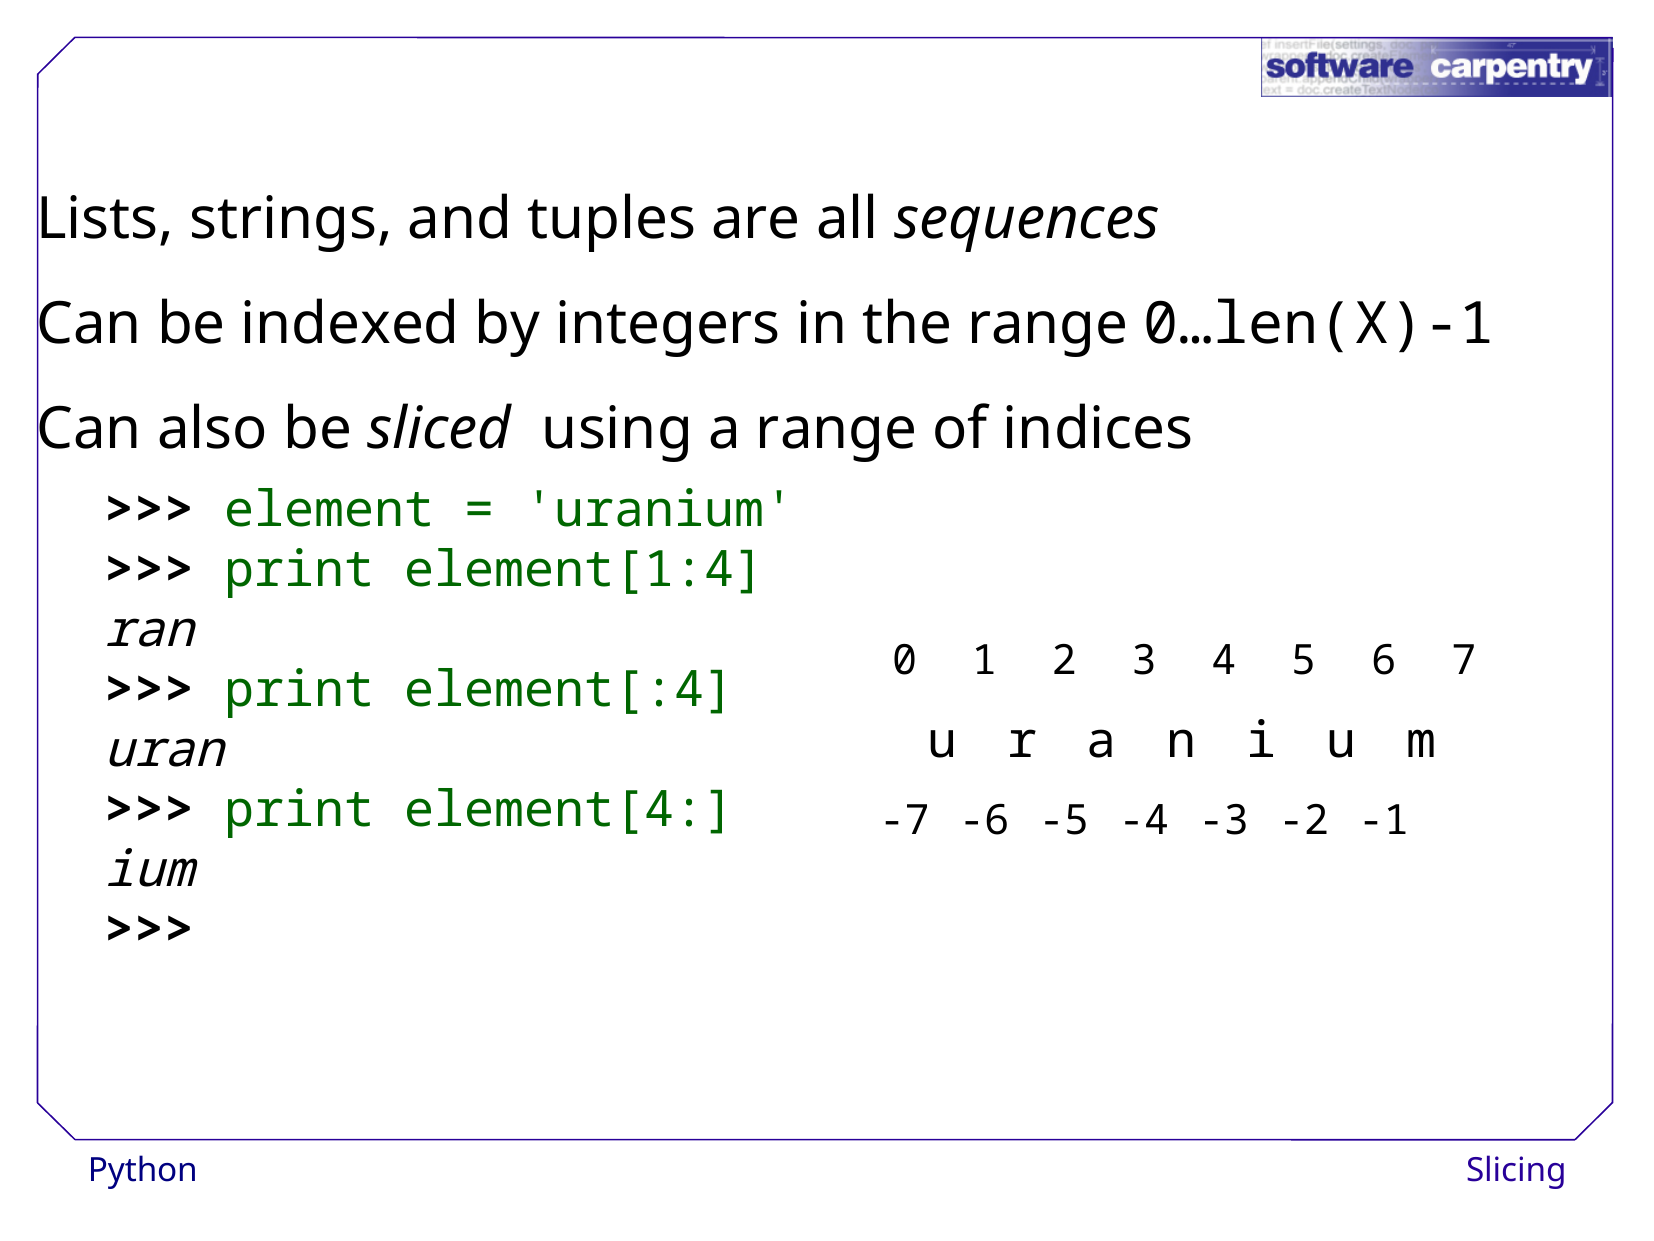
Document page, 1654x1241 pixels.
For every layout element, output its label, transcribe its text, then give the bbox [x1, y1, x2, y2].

table_header -5 [1024, 790, 1104, 866]
table_header i [1222, 705, 1302, 780]
table_header 2 [1024, 629, 1104, 705]
table_header u [1302, 705, 1382, 780]
text_box Lists, strings, and tuples are all sequences Can be indexed by integers in the range 0…len(X)-1 Can also be sliced using a range of indices [21, 138, 1654, 469]
table_header 3 [1104, 629, 1184, 705]
table_header 6 [1344, 629, 1424, 705]
text_box >>> element = 'uranium' >>> print element[1:4] ran >>> print element[:4] uran >>> print element[4:] ium >>> [89, 469, 827, 1103]
table_header 7 [1424, 629, 1504, 705]
table_header u [902, 705, 982, 780]
table_header -6 [945, 790, 1024, 866]
table_header 1 [945, 629, 1024, 705]
table_header m [1382, 705, 1461, 780]
picture [1261, 39, 1613, 97]
table_header r [982, 705, 1062, 780]
table_header a [1062, 705, 1142, 780]
table_header -7 [865, 790, 945, 866]
table_header -2 [1264, 790, 1344, 866]
table_header -1 [1344, 790, 1424, 866]
table_header n [1142, 705, 1222, 780]
table_header -3 [1184, 790, 1264, 866]
table_header -4 [1104, 790, 1184, 866]
table_header 5 [1264, 629, 1344, 705]
table_header 0 [865, 629, 945, 705]
table_header 4 [1184, 629, 1264, 705]
